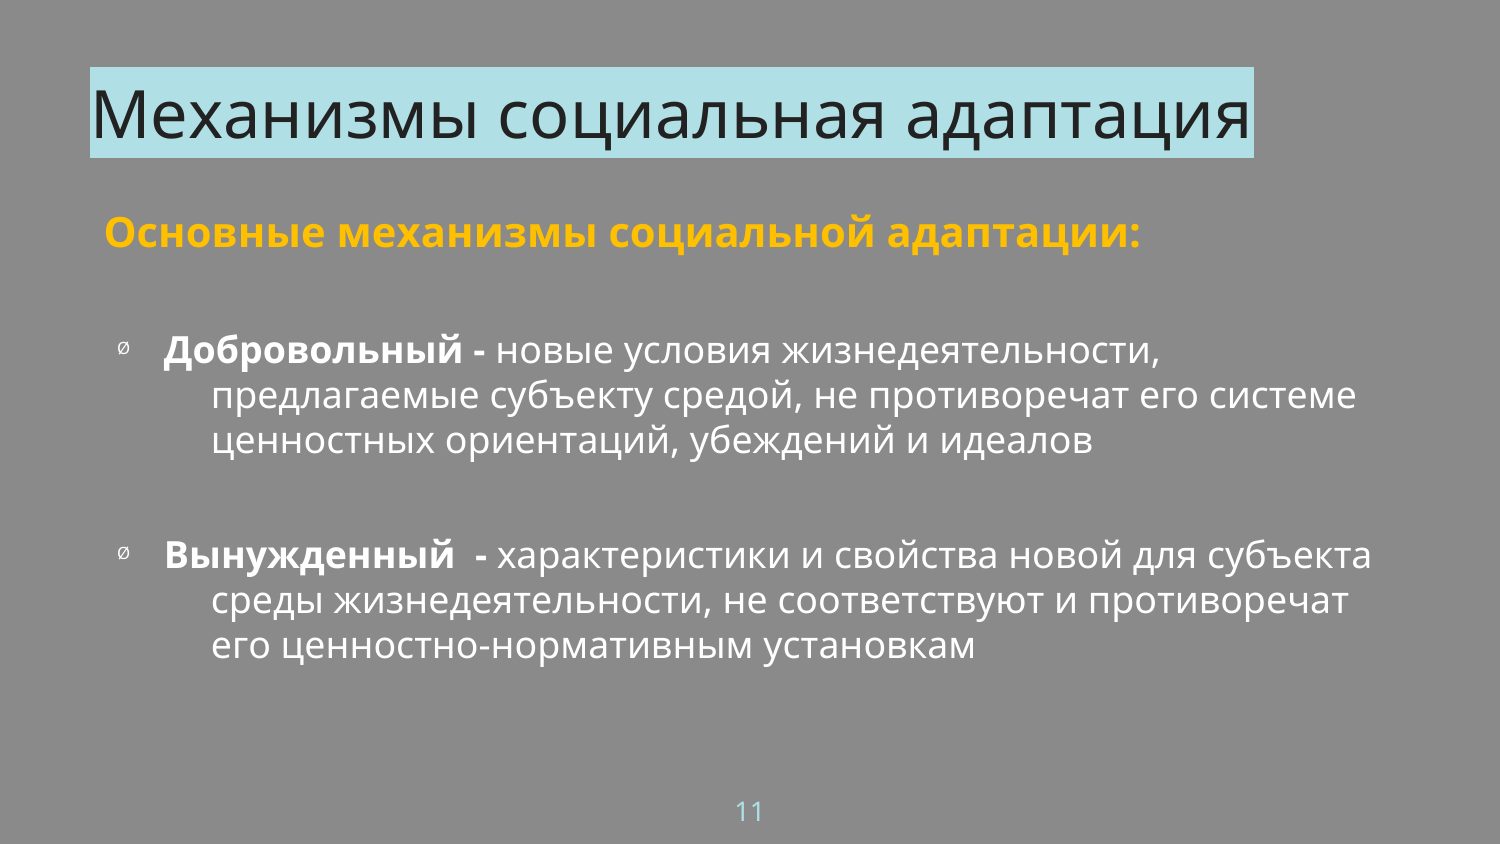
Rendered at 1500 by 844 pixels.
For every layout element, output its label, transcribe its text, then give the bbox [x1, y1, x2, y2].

title Механизмы социальная адаптация [75, 56, 1426, 133]
text_box Основные механизмы социальной адаптации: Добровольный - новые условия жизнедеятельности, предлагаемые субъекту средой, не противоречат его системе ценностных ориентаций, убеждений и идеалов Вынужденный - характеристики и свойства новой для субъекта среды жизнедеятельности, не соответствуют и противоречат его ценностно-нормативным установкам [75, 190, 1426, 613]
text_box 11 [705, 779, 796, 832]
